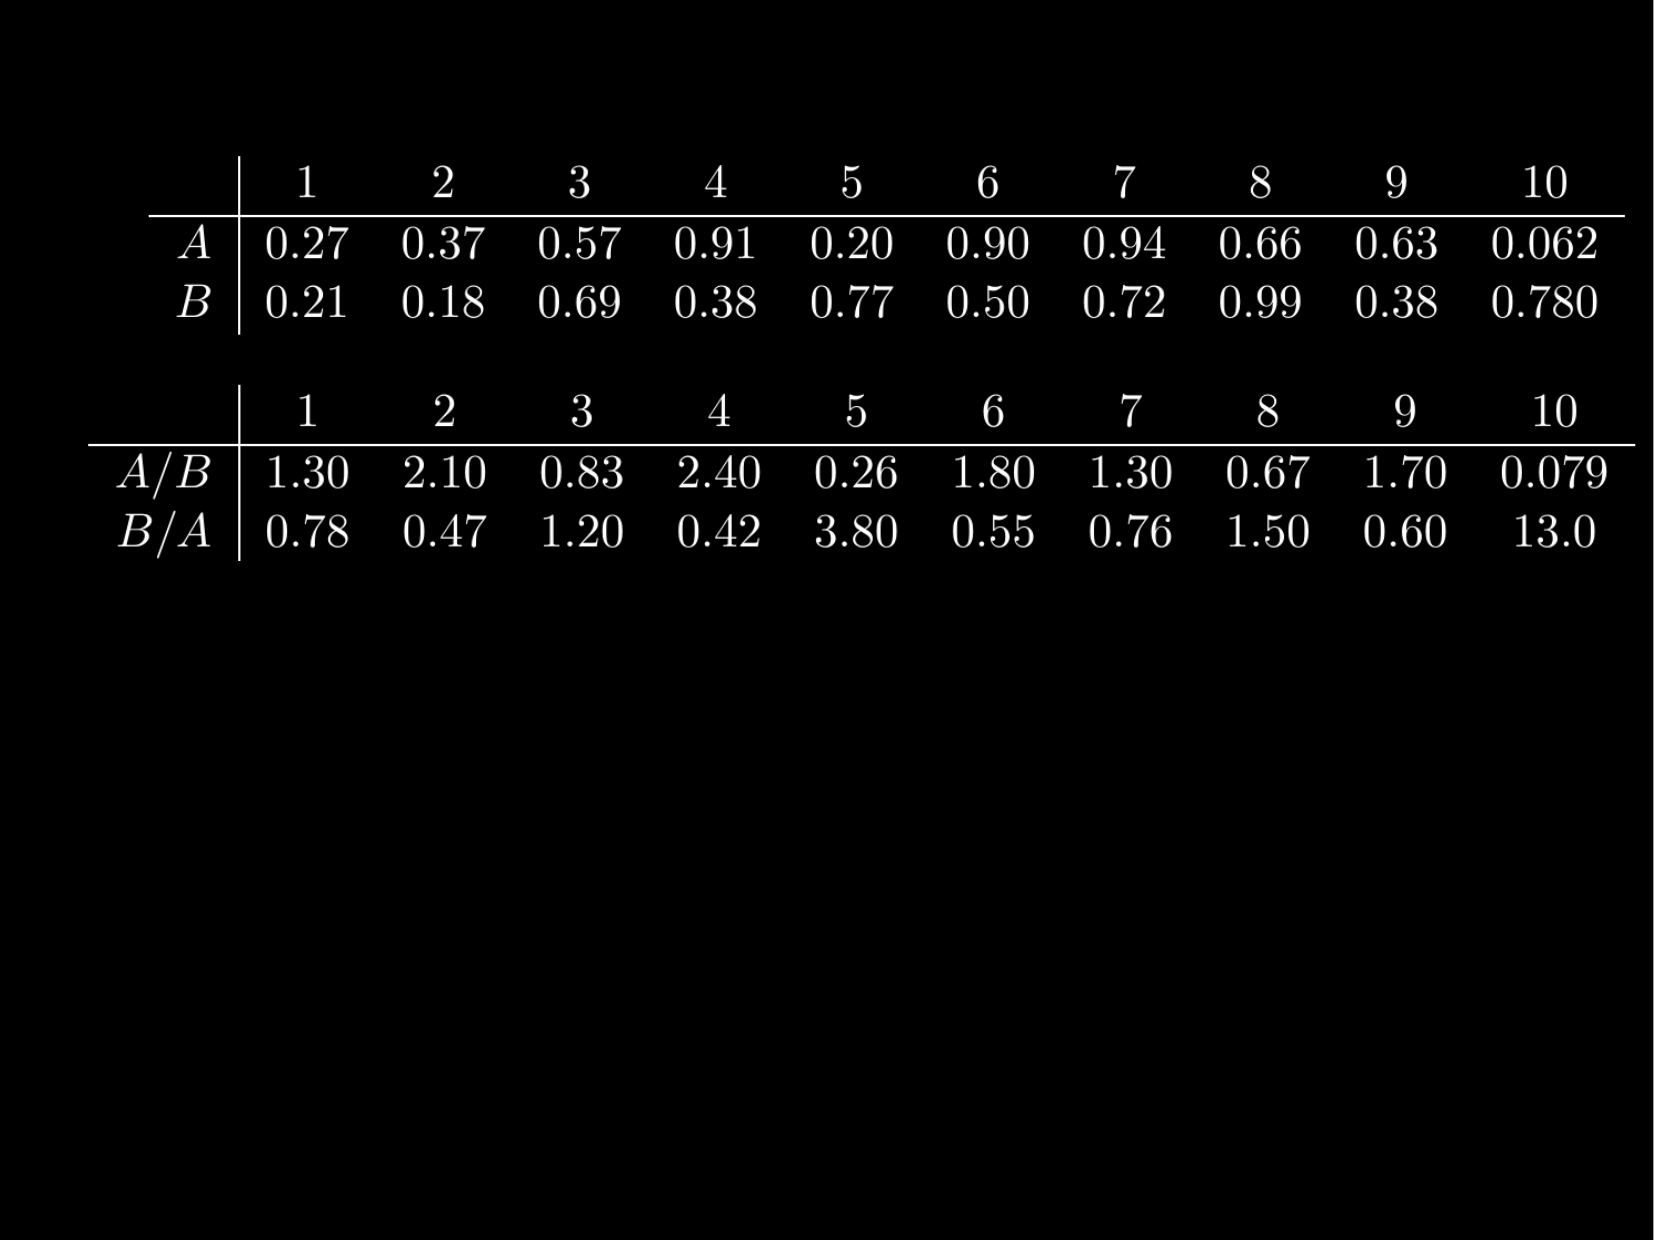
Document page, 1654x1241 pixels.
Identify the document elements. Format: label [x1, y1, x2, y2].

picture [76, 376, 1642, 561]
picture [130, 144, 1636, 337]
